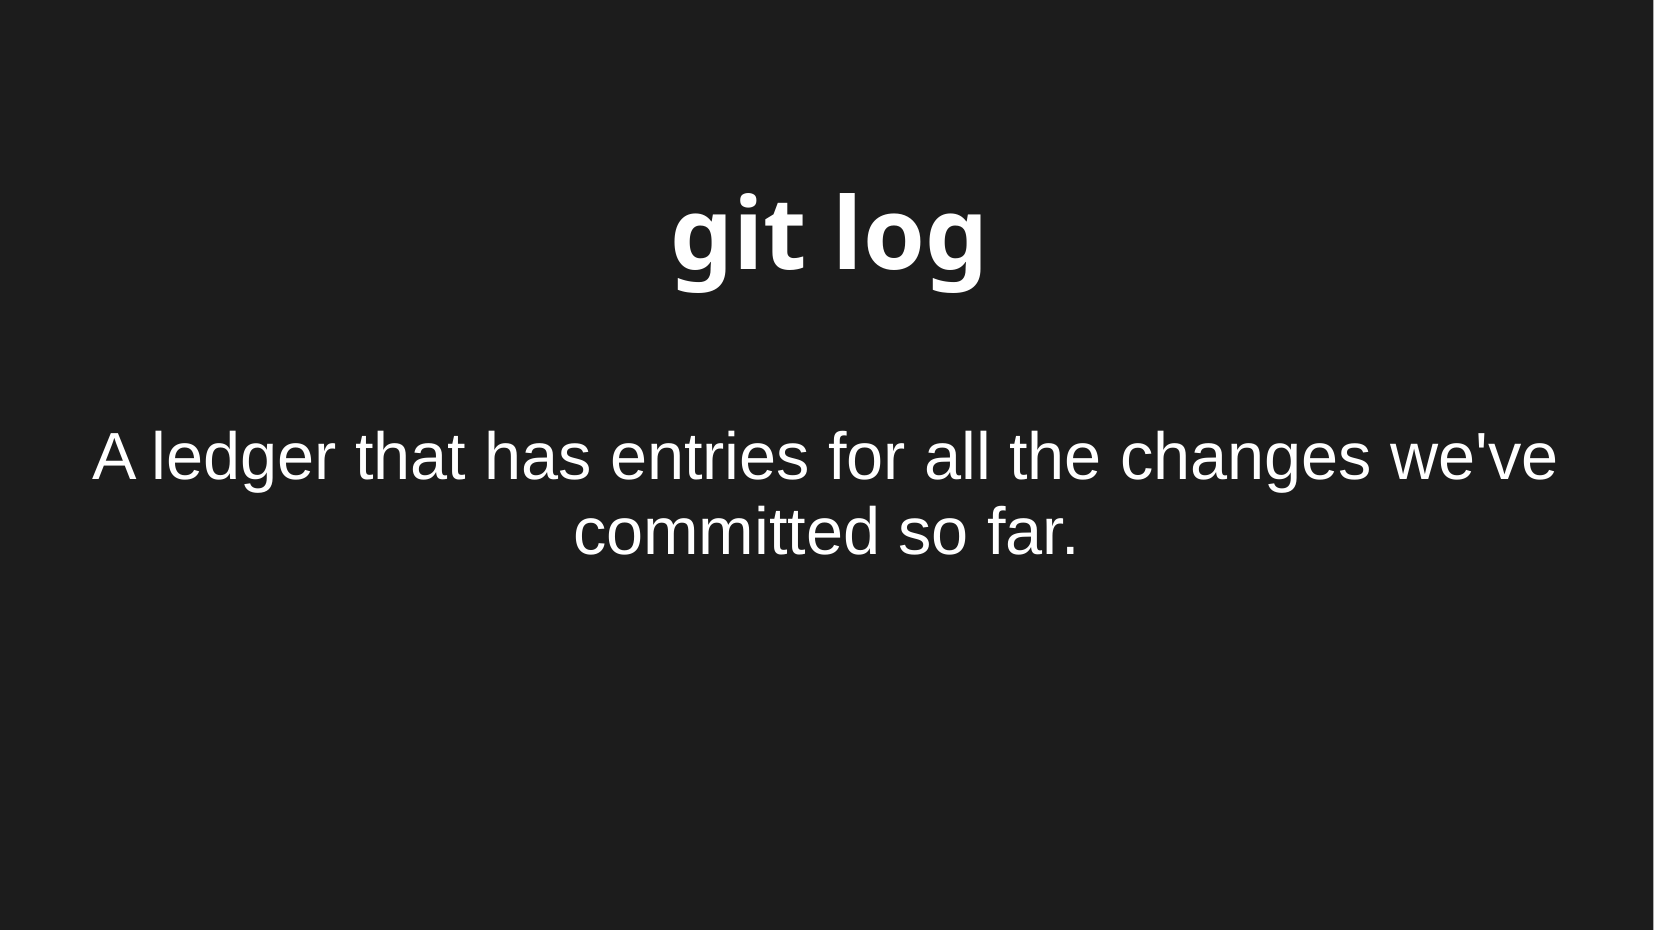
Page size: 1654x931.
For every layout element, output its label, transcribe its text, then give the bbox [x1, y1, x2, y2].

subtitle A ledger that has entries for all the changes we've committed so far. [82, 224, 1571, 764]
title git log [253, 153, 1406, 224]
